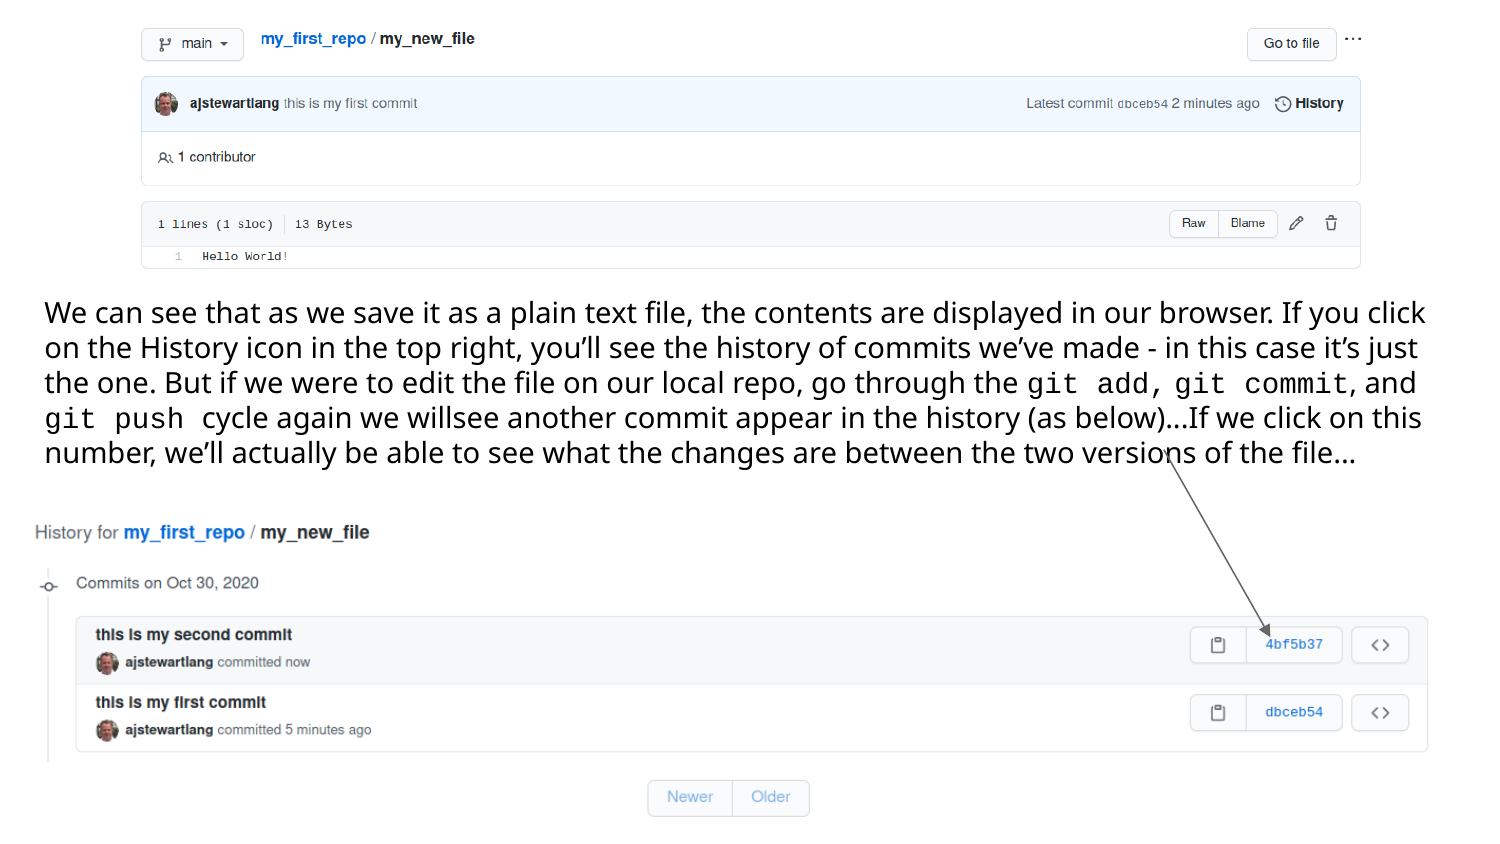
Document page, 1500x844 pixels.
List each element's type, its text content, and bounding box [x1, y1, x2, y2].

text_box We can see that as we save it as a plain text file, the contents are displayed in our browser. If you click on the History icon in the top right, you’ll see the history of commits we’ve made - in this case it’s just the one. But if we were to edit the file on our local repo, go through the git add, git commit, and git push cycle again we willsee another commit appear in the history (as below)...If we click on this number, we’ll actually be able to see what the changes are between the two versions of the file... [29, 279, 1471, 471]
picture [125, 15, 1375, 279]
picture [26, 508, 1461, 837]
